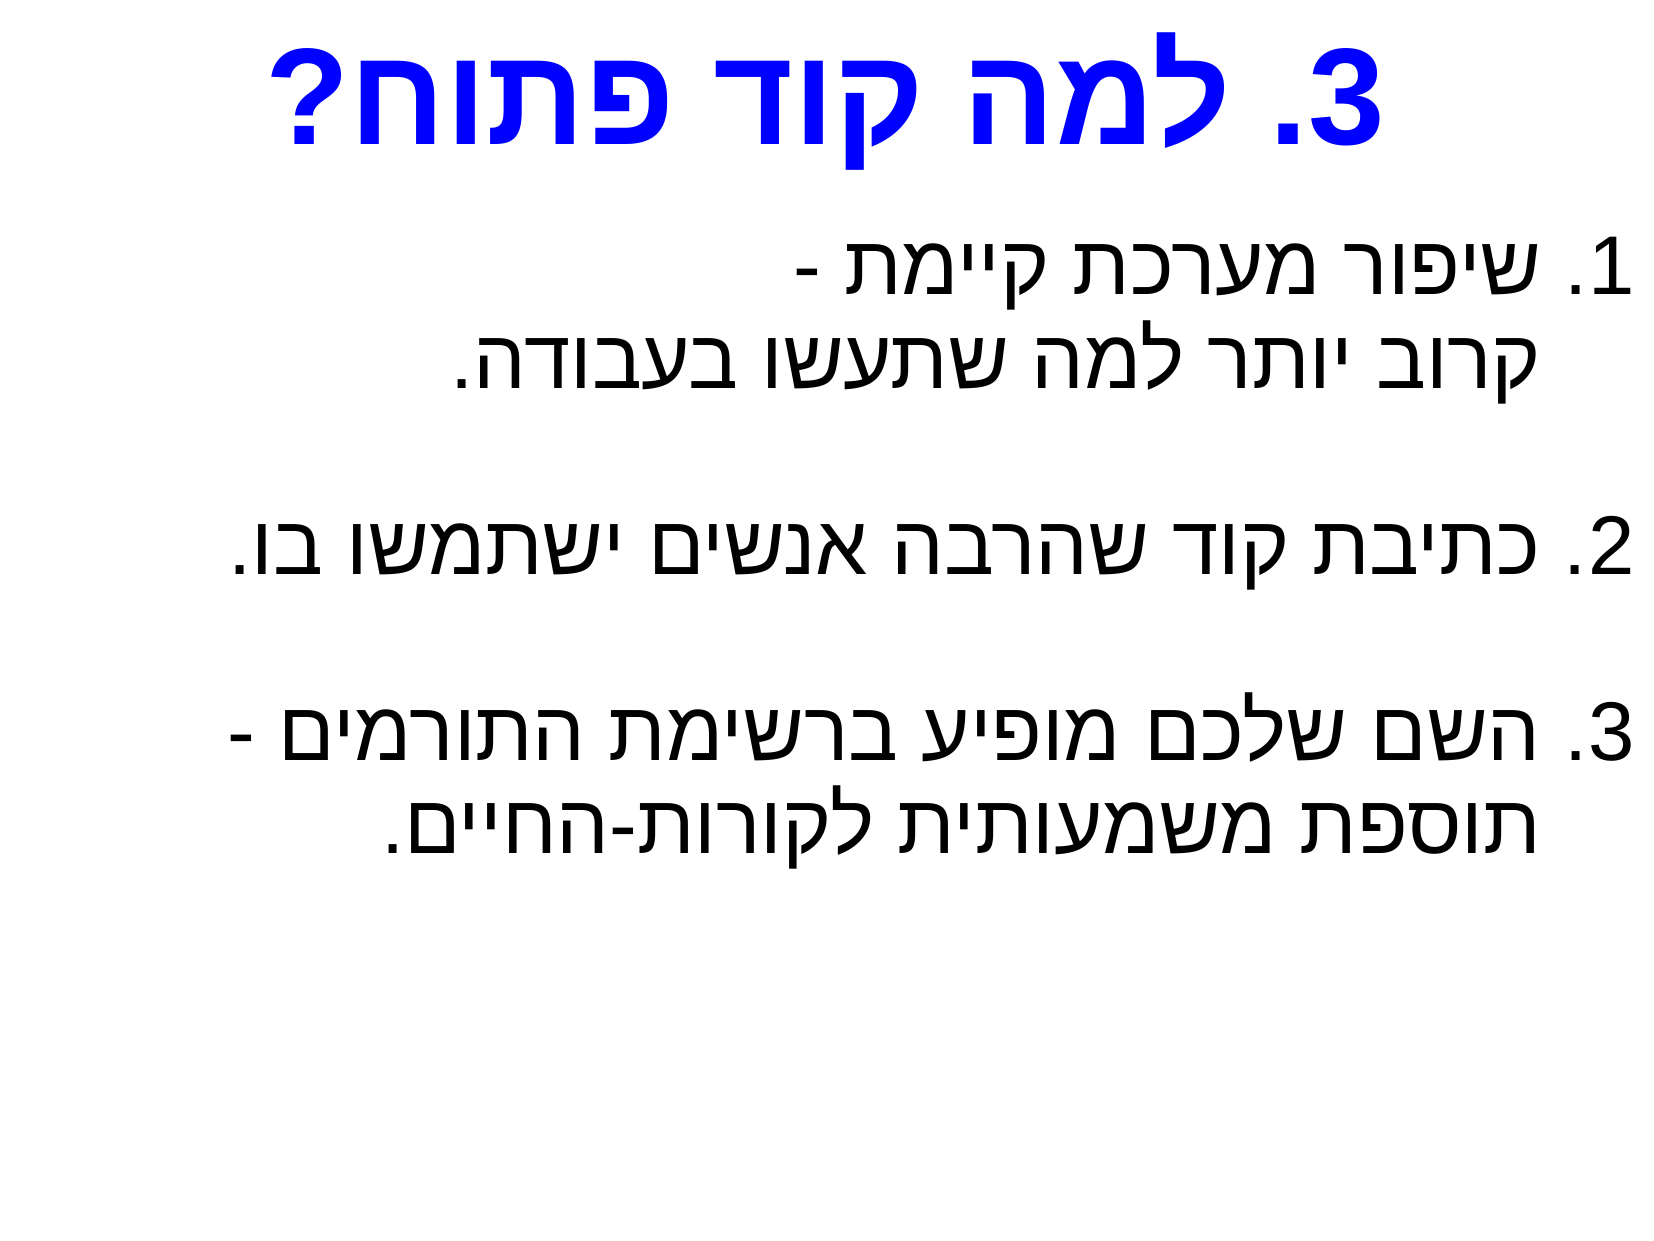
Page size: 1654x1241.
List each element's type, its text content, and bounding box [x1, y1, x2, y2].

title 3. למה קוד פתוח? [30, 15, 1621, 181]
title 1. שיפור מערכת קיימת - קרוב יותר למה שתעשו בעבודה. 2. כתיבת קוד שהרבה אנשים ישתמשו בו. 3. השם שלכם מופיע ברשימת התורמים - תוספת משמעותית לקורות-החיים. [15, 219, 1636, 1241]
